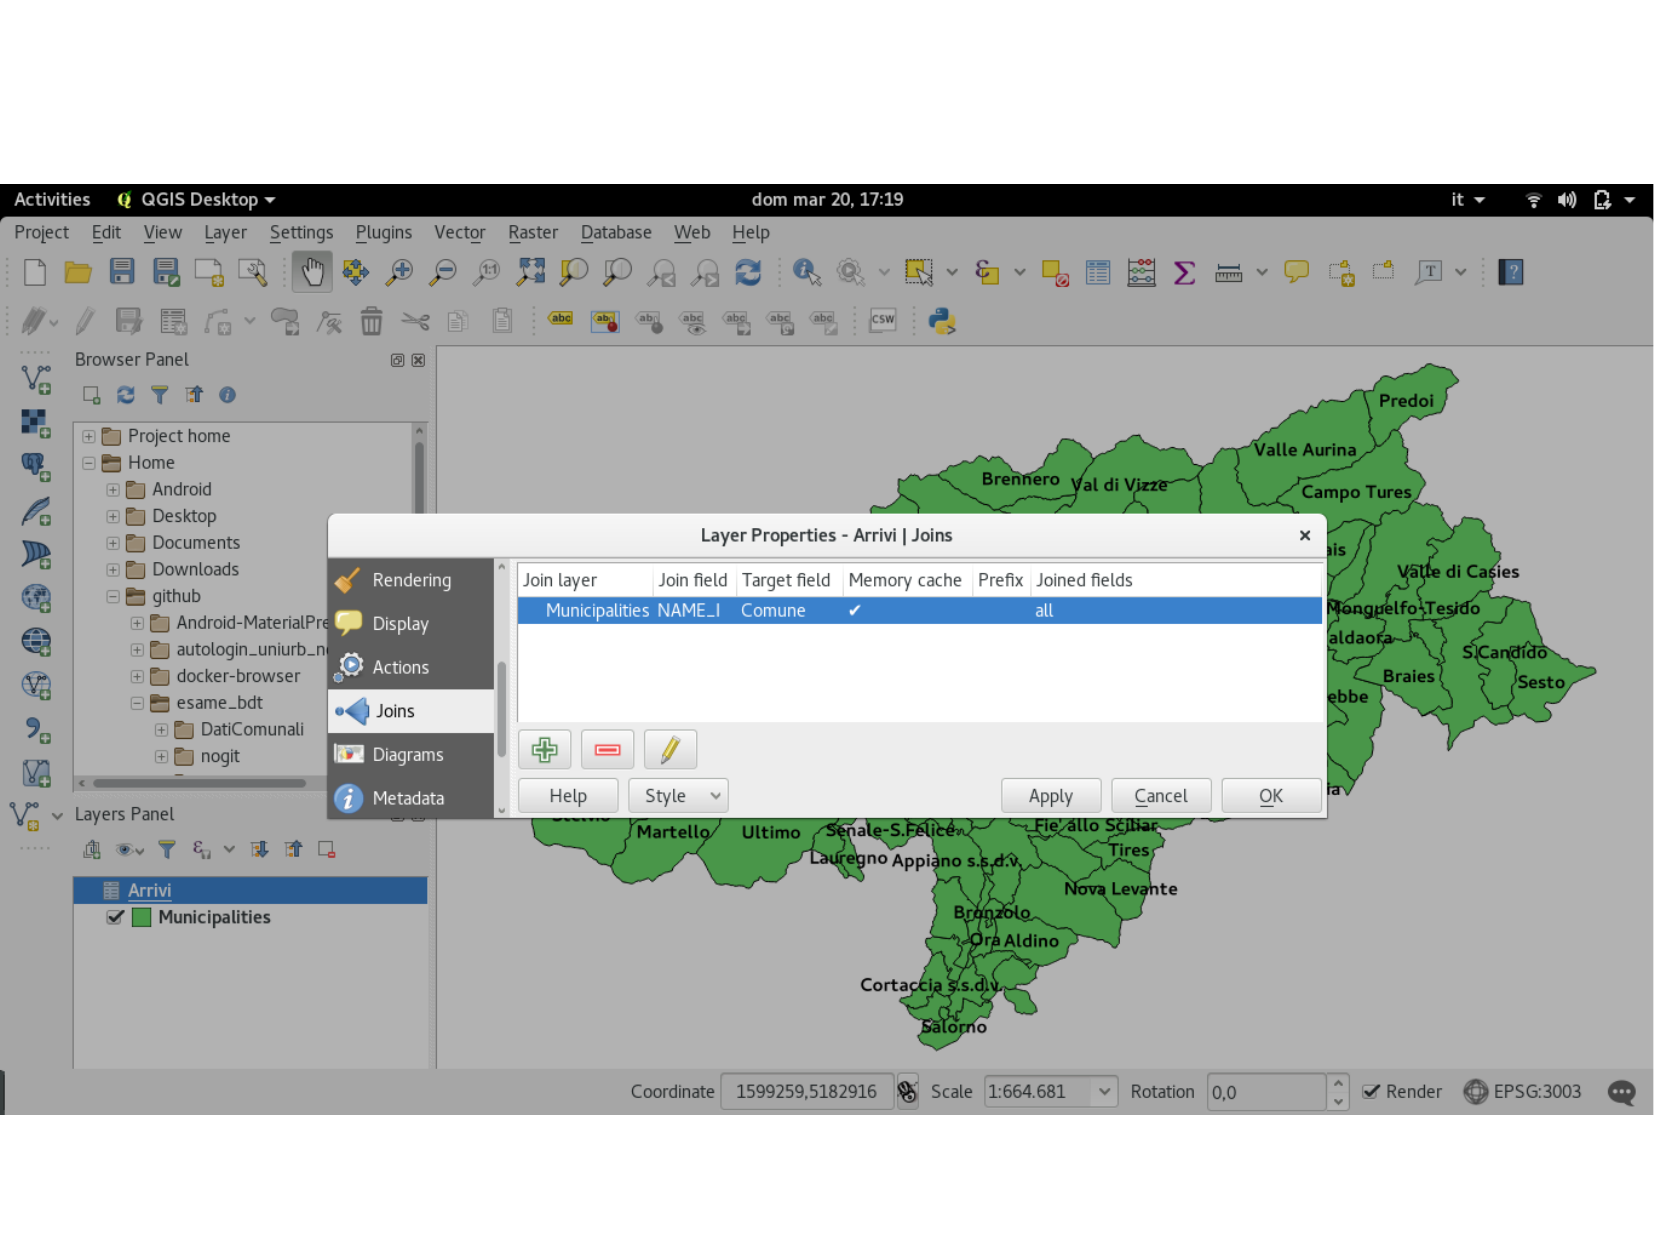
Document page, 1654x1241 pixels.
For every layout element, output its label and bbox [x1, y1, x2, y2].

picture [0, 184, 1654, 1115]
